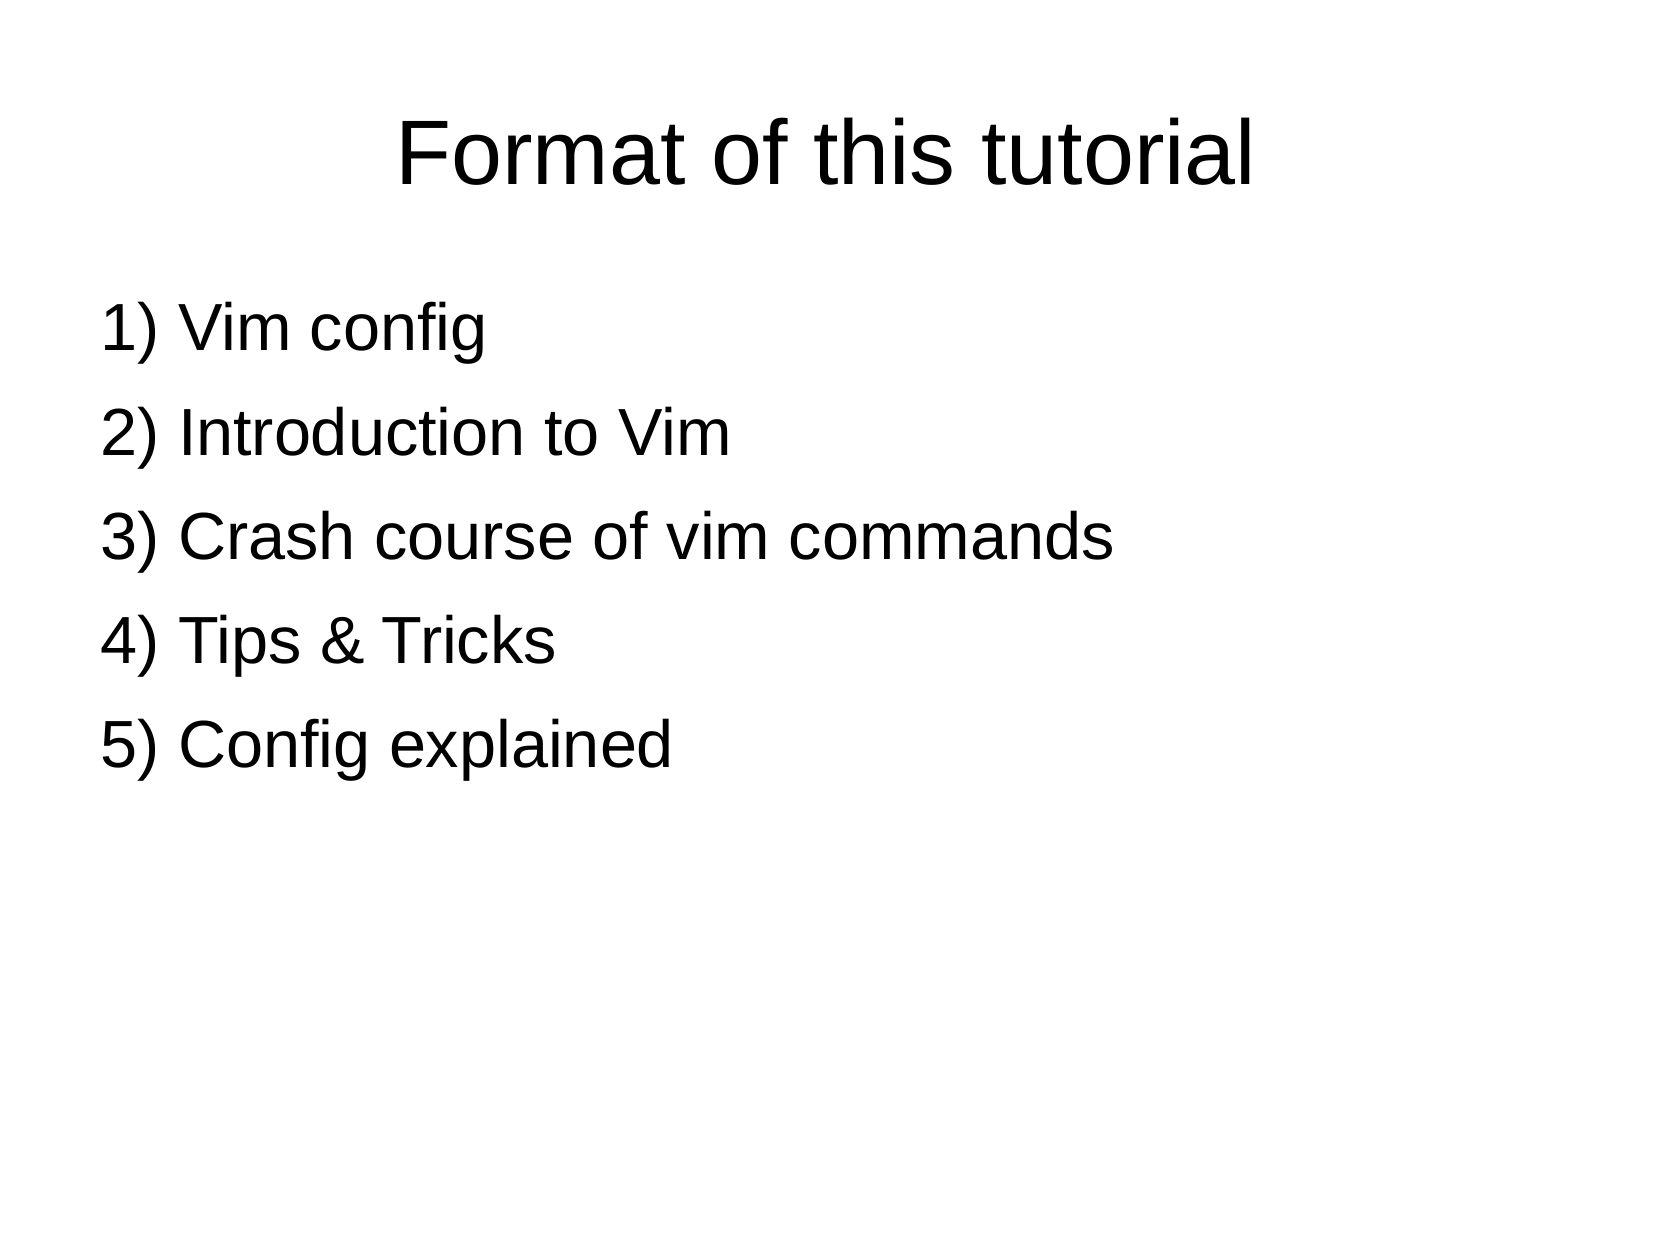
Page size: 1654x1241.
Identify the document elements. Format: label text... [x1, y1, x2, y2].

title Format of this tutorial [82, 49, 1571, 257]
list Vim config Introduction to Vim Crash course of vim commands Tips & Tricks Config explained [82, 290, 1538, 1010]
